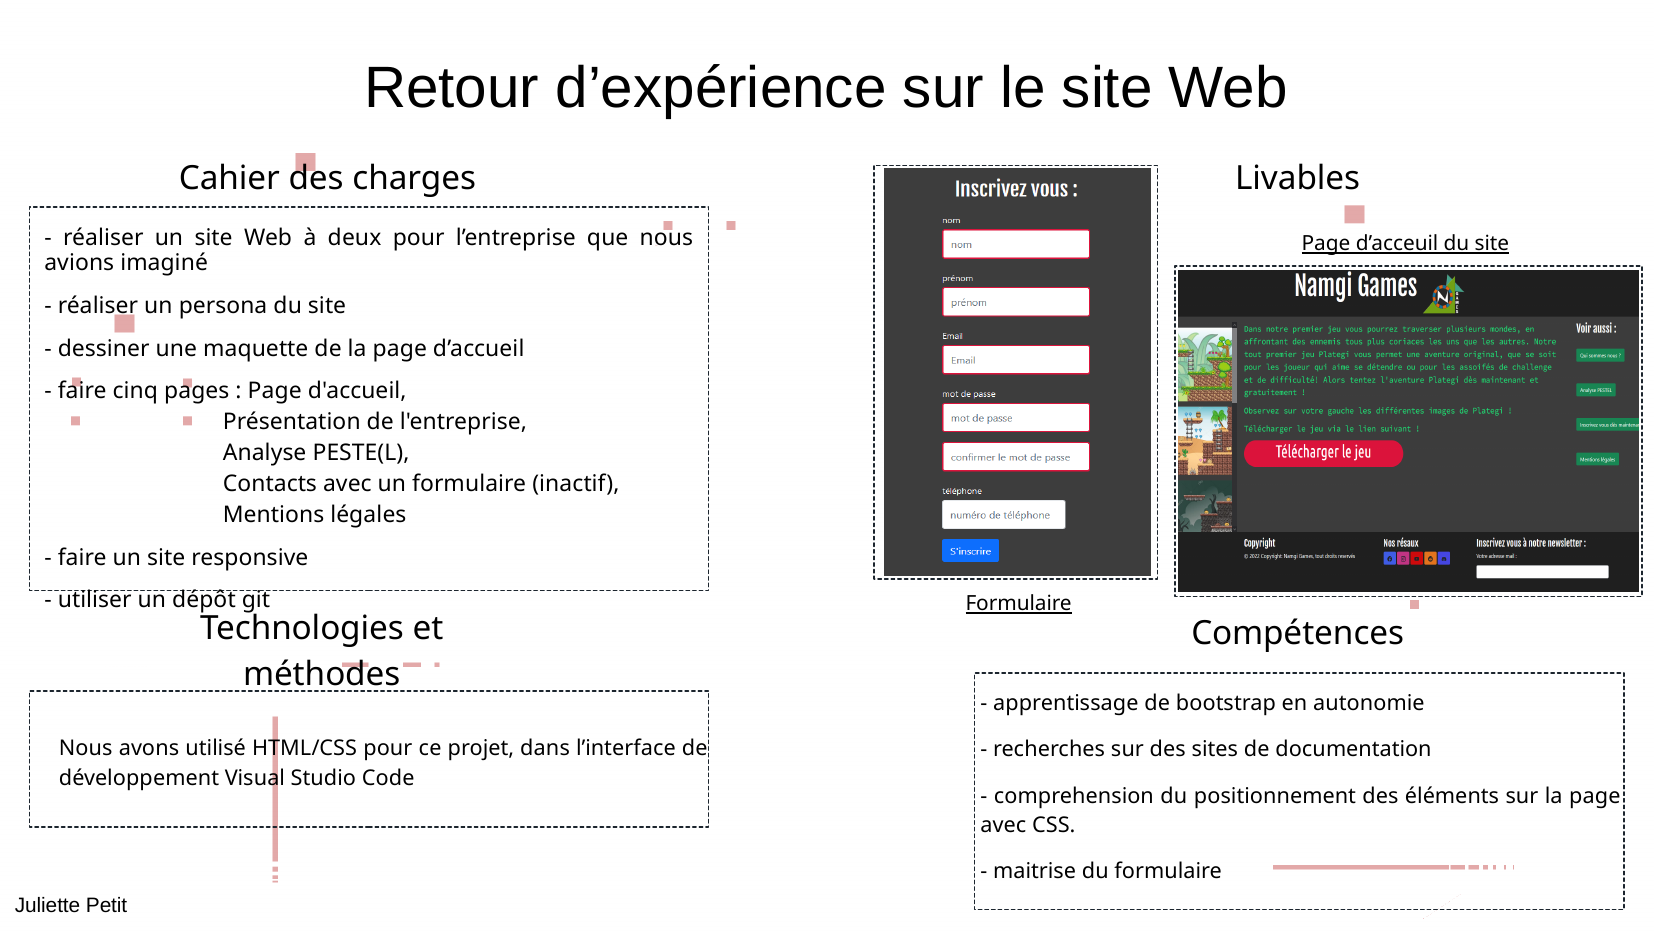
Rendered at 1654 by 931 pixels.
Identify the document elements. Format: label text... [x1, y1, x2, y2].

text_box Nous avons utilisé HTML/CSS pour ce projet, dans l’interface de développement Visual Studio Code [59, 732, 709, 792]
text_box Page d’acceuil du site [1181, 220, 1630, 266]
text_box - apprentissage de bootstrap en autonomie - recherches sur des sites de documentation - comprehension du positionnement des éléments sur la page avec CSS. - maitrise du formulaire [980, 687, 1630, 886]
text_box Formulaire [879, 580, 1158, 626]
text_box Compétences [1122, 602, 1483, 662]
text_box - réaliser un site Web à deux pour l’entreprise que nous avions imaginé - réaliser un persona du site - dessiner une maquette de la page d’accueil - faire cinq pages : Page d'accueil, Présentation de l'entreprise, Analyse PESTE(L), Contacts avec un formulaire (inactif), Mentions légales - faire un site responsive - utiliser un dépôt git [29, 218, 709, 603]
text_box Technologies et méthodes [141, 620, 502, 680]
picture [0, 0, 1654, 931]
title Retour d’expérience sur le site Web [82, 10, 1571, 166]
text_box Livables [1122, 147, 1483, 207]
subtitle Cahier des charges [147, 147, 508, 207]
text_box Juliette Petit [0, 885, 355, 924]
